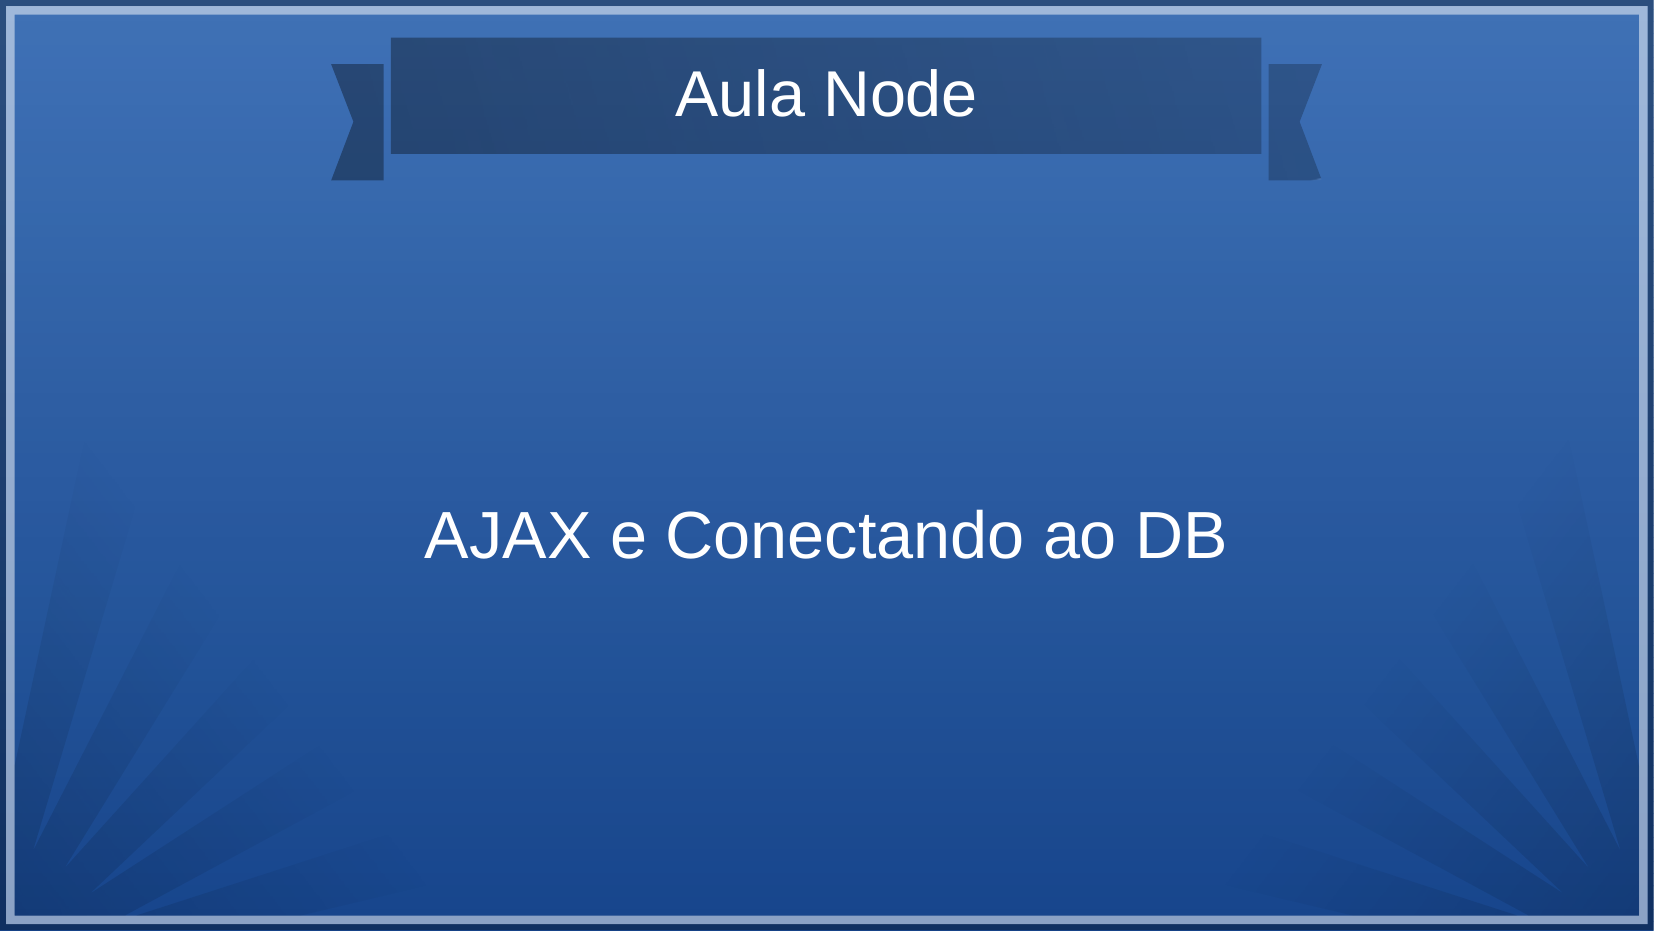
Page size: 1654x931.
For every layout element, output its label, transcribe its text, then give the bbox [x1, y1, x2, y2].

subtitle AJAX e Conectando ao DB [82, 224, 1571, 848]
title Aula Node [389, 35, 1264, 154]
